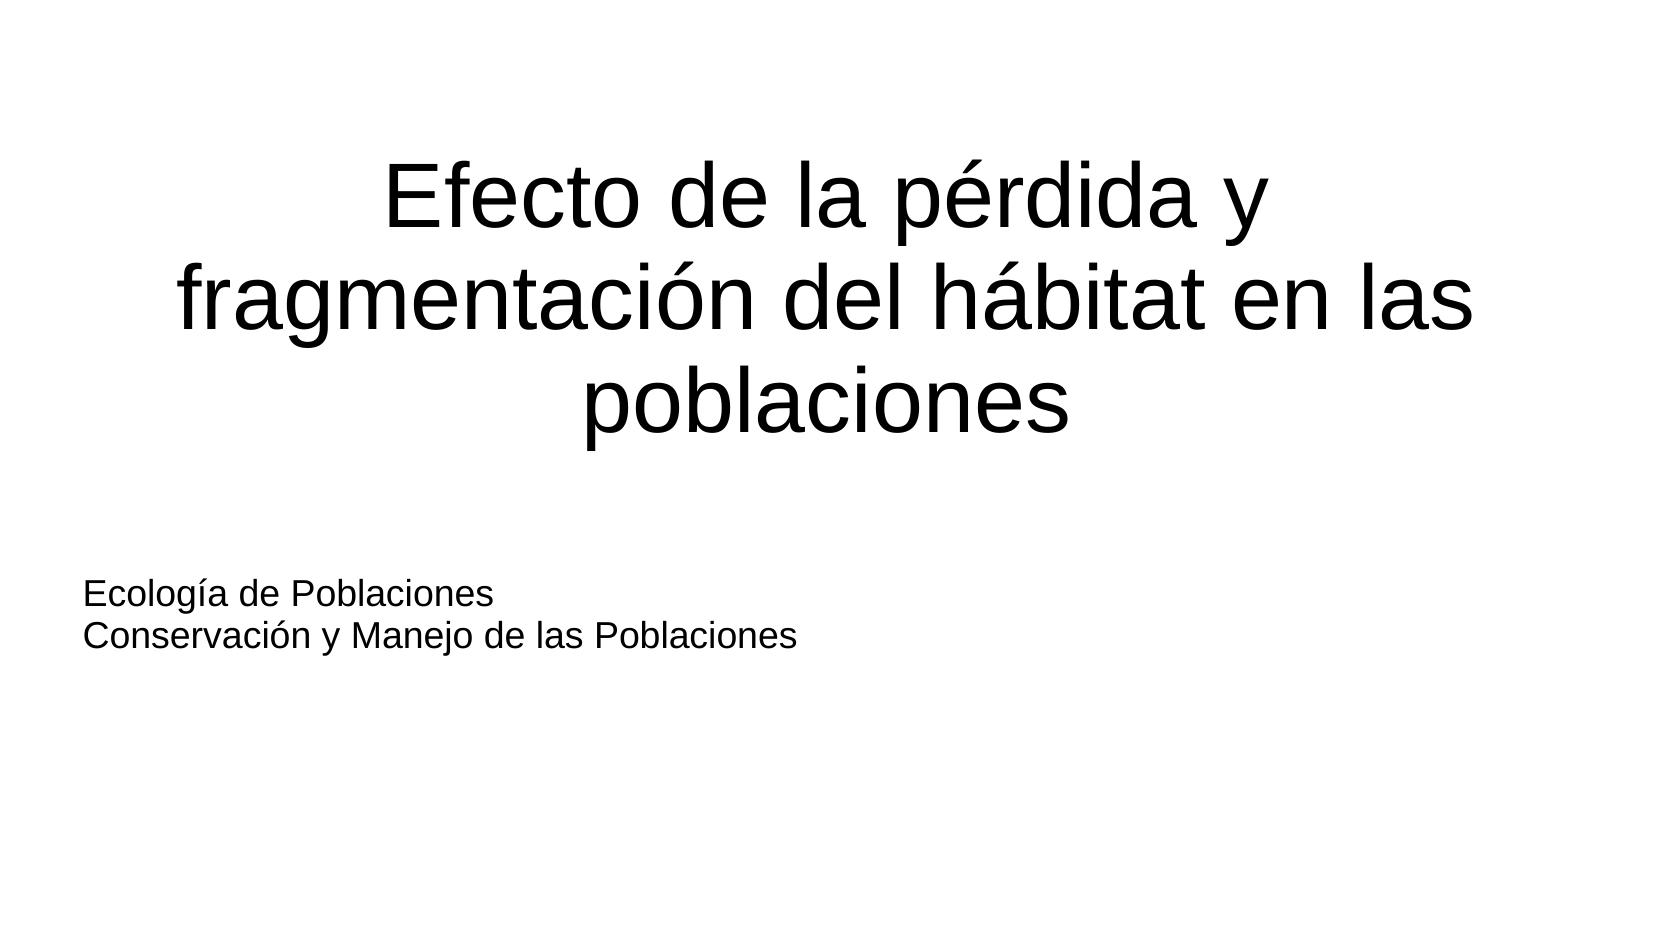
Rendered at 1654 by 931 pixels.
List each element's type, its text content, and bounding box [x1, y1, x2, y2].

subtitle Ecología de Poblaciones Conservación y Manejo de las Poblaciones [82, 472, 1571, 758]
title Efecto de la pérdida y fragmentación del hábitat en las poblaciones [82, 143, 1571, 452]
